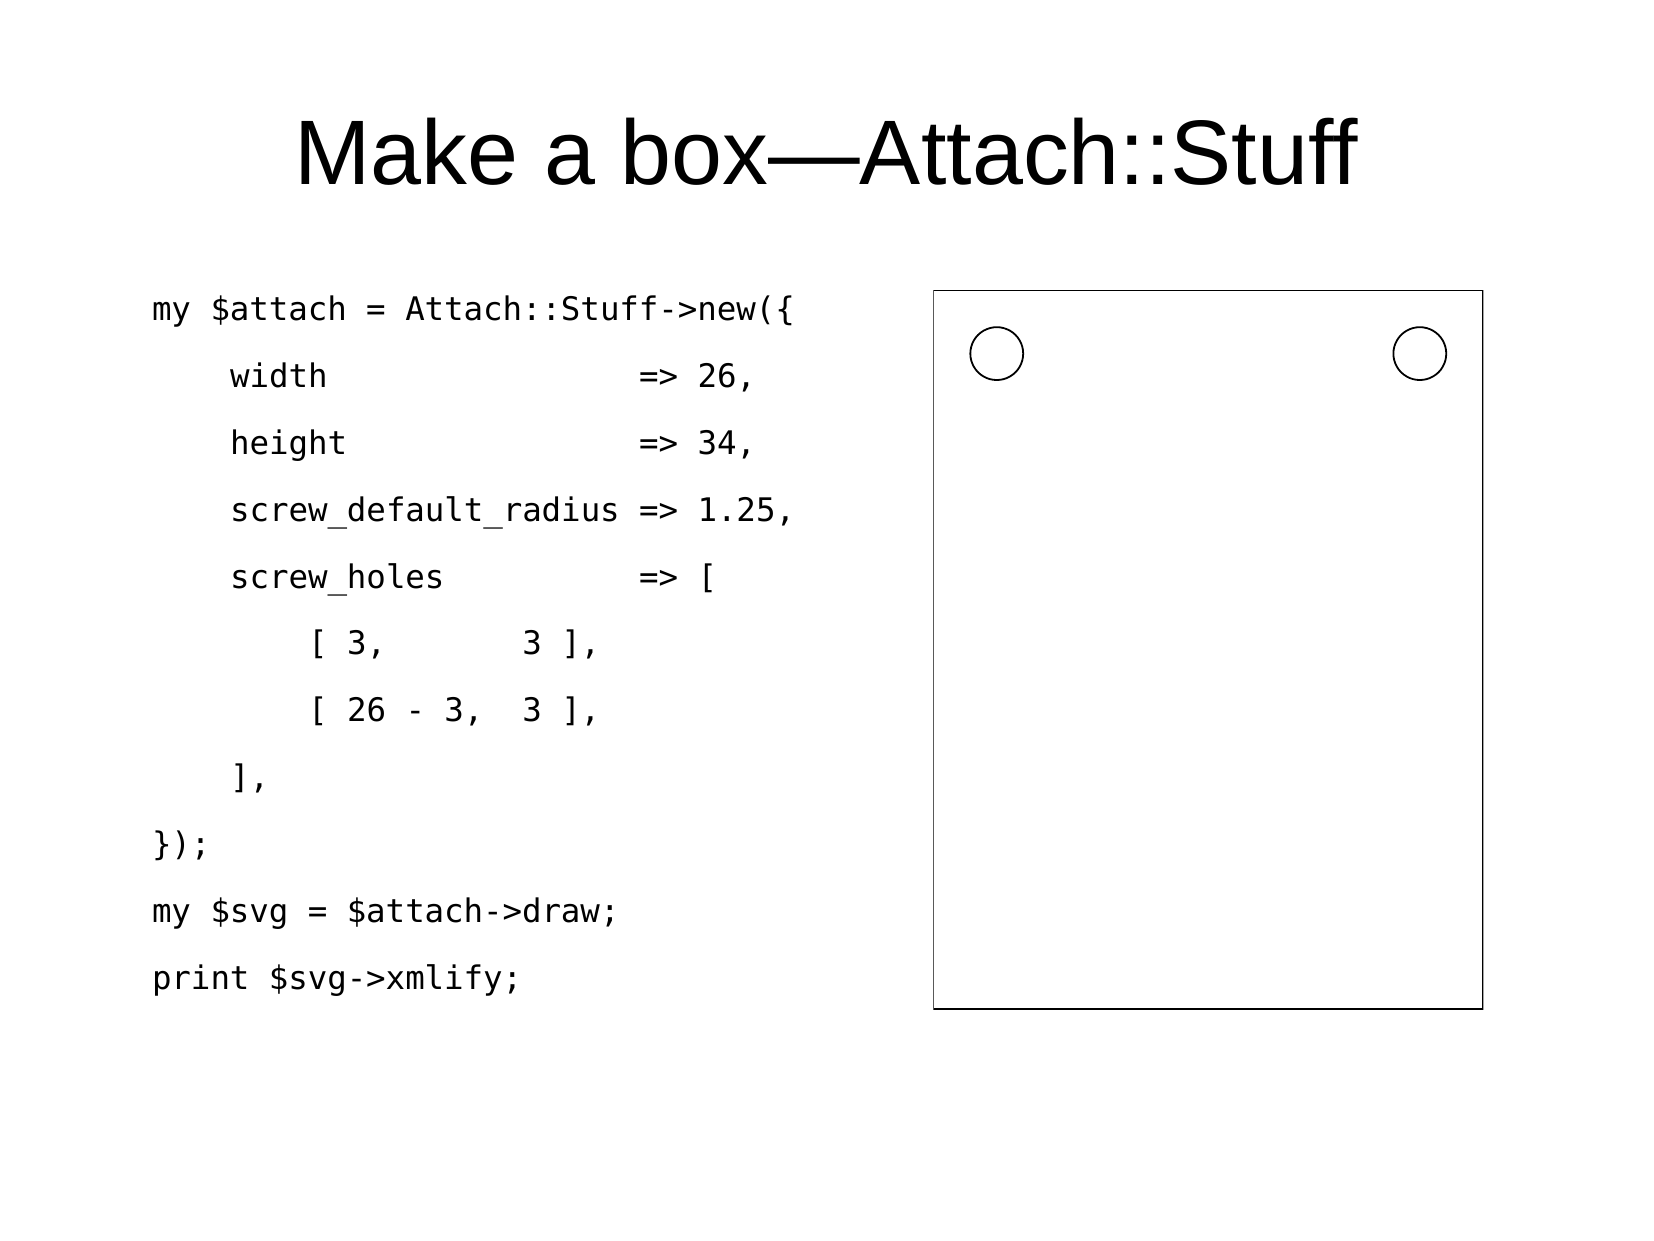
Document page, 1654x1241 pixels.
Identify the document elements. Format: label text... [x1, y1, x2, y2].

list my $attach = Attach::Stuff->new({ width => 26, height => 34, screw_default_radius => 1.25, screw_holes => [ [ 3, 3 ], [ 26 - 3, 3 ], ], }); my $svg = $attach->draw; print $svg->xmlify; [82, 290, 809, 1010]
title Make a box—Attach::Stuff [82, 49, 1571, 257]
picture [933, 290, 1484, 1010]
